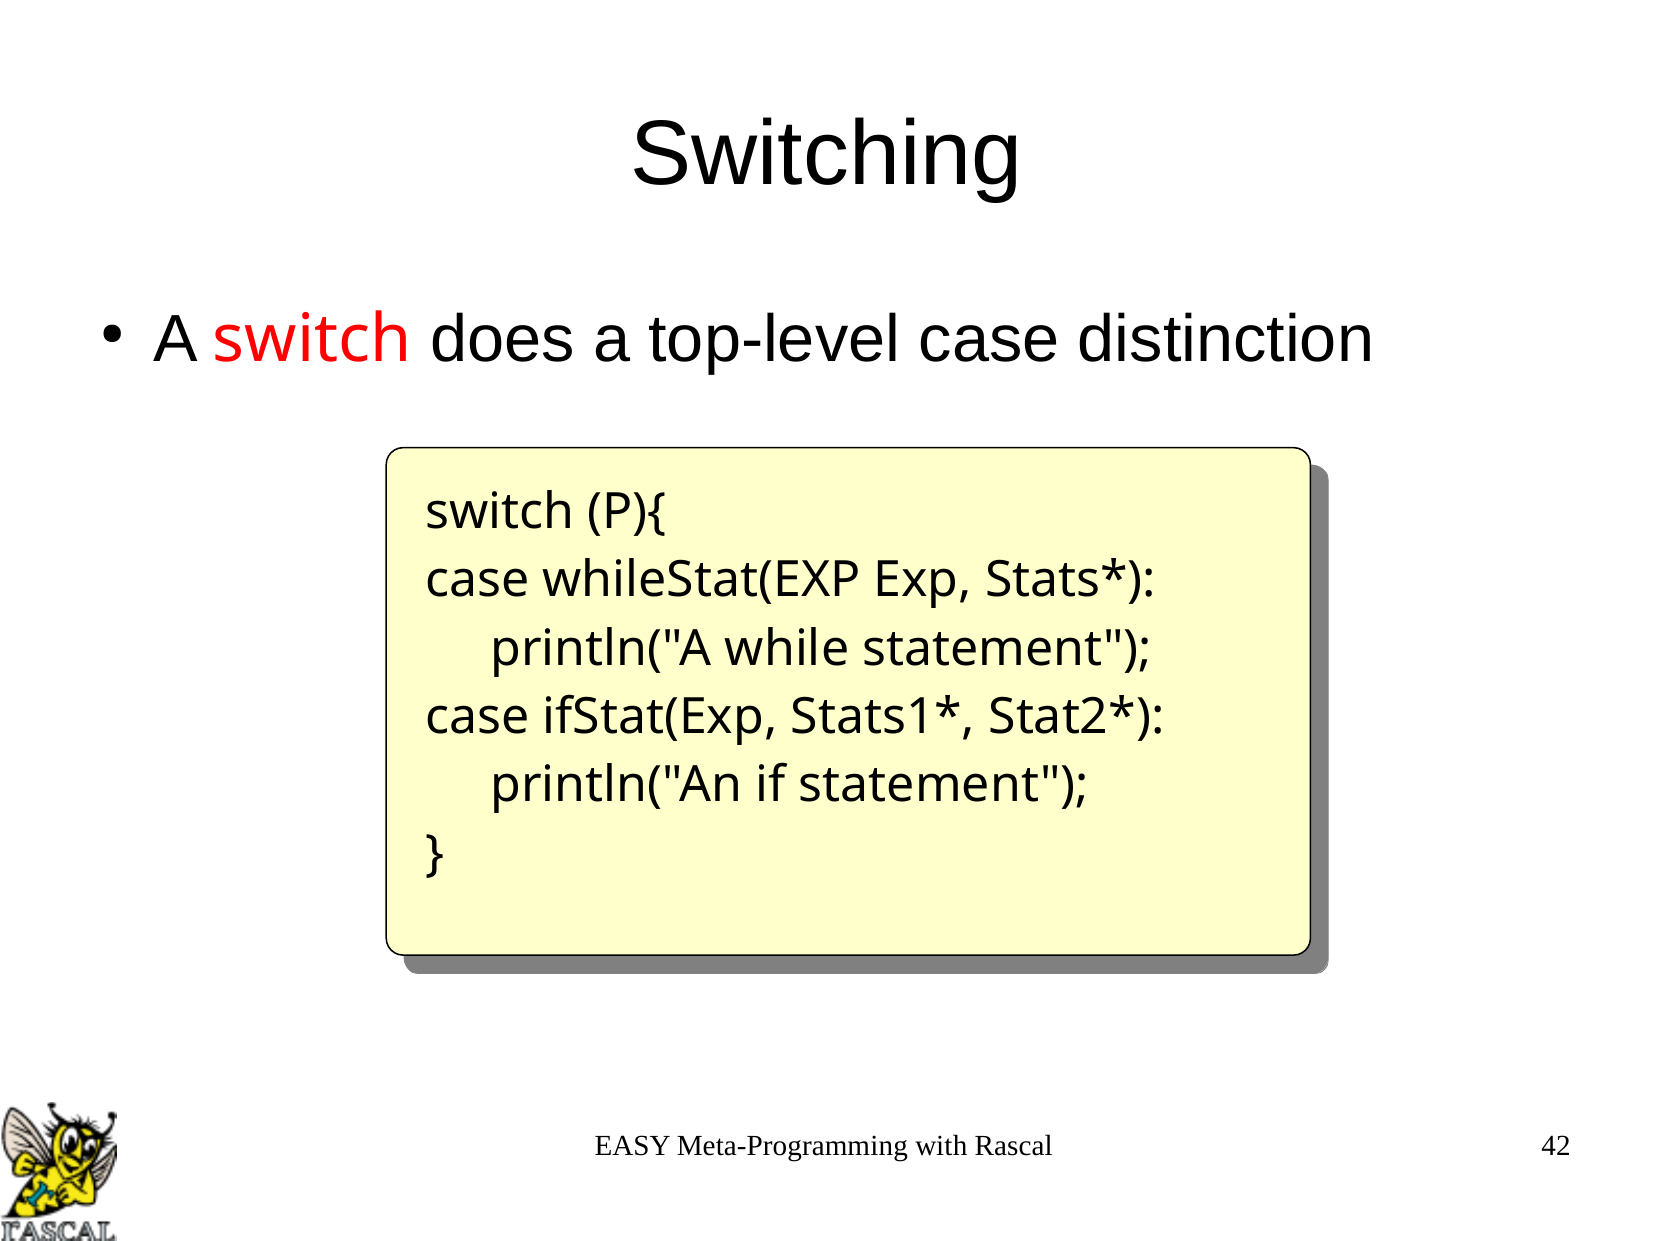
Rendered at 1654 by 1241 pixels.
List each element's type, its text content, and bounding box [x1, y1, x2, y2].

text_box switch (P){ case whileStat(EXP Exp, Stats*): println("A while statement"); case ifStat(Exp, Stats1*, Stat2*): println("An if statement"); } [410, 467, 1540, 900]
text_box [386, 447, 1311, 956]
title Switching [82, 56, 1571, 250]
picture [0, 1102, 117, 1241]
list A switch does a top-level case distinction [82, 290, 1571, 1109]
